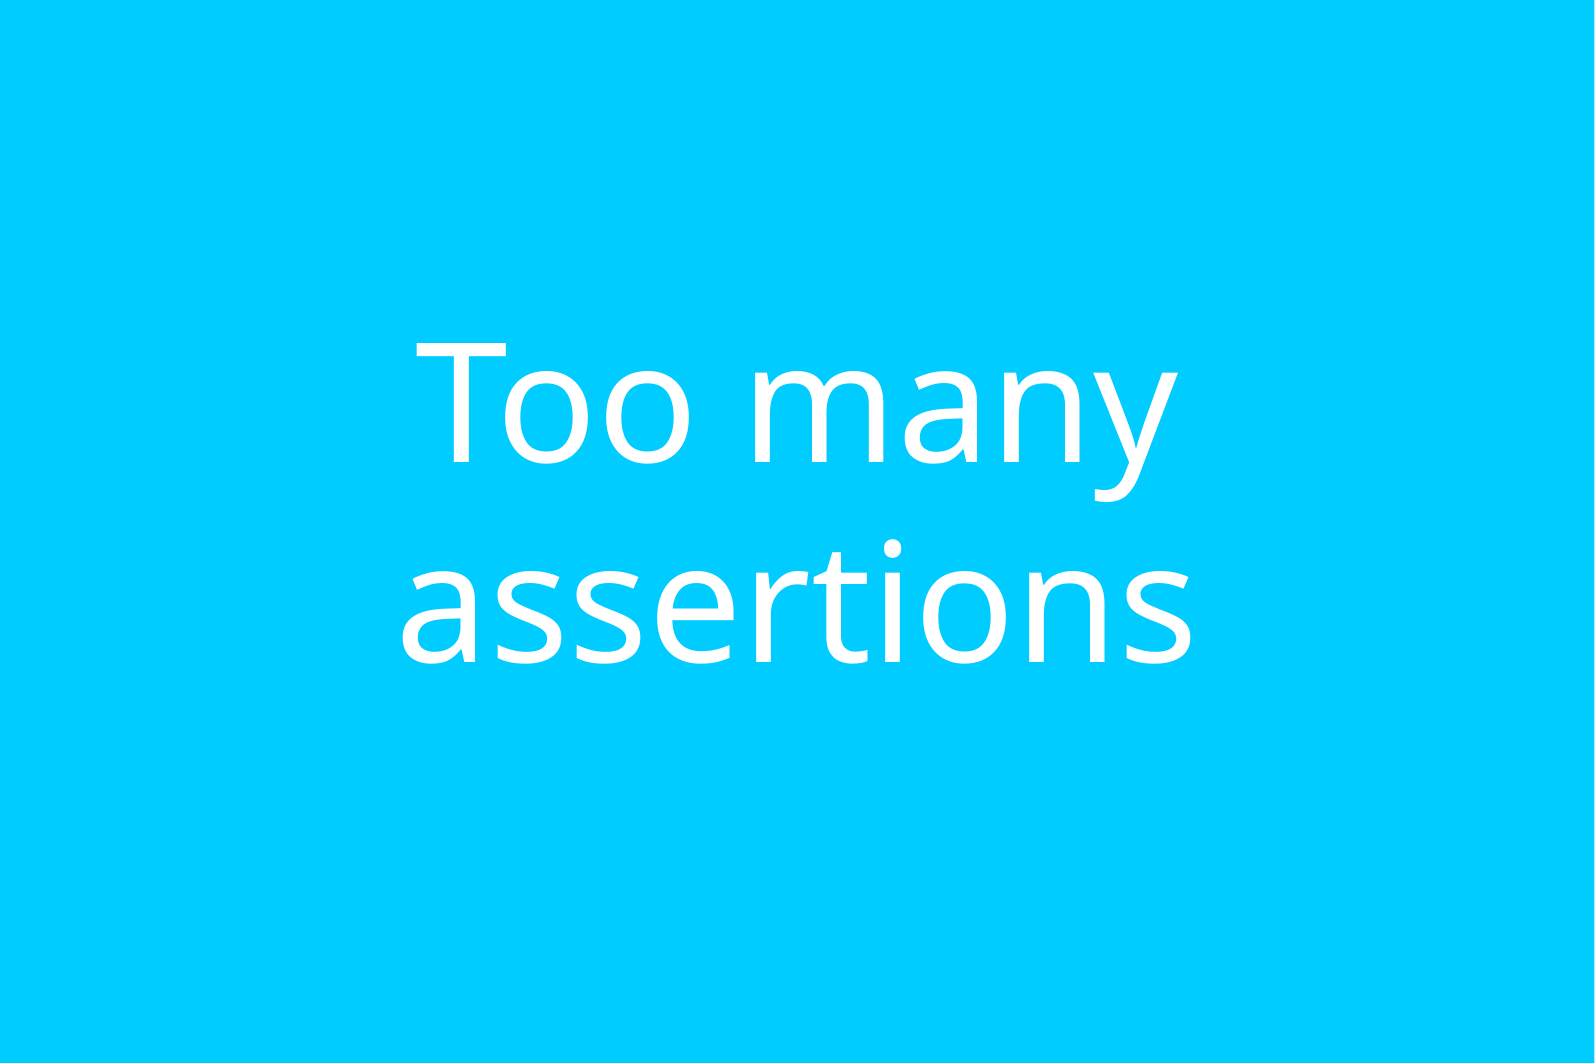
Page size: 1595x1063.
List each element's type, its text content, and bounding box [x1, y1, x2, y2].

text_box Too many assertions [79, 42, 1515, 951]
